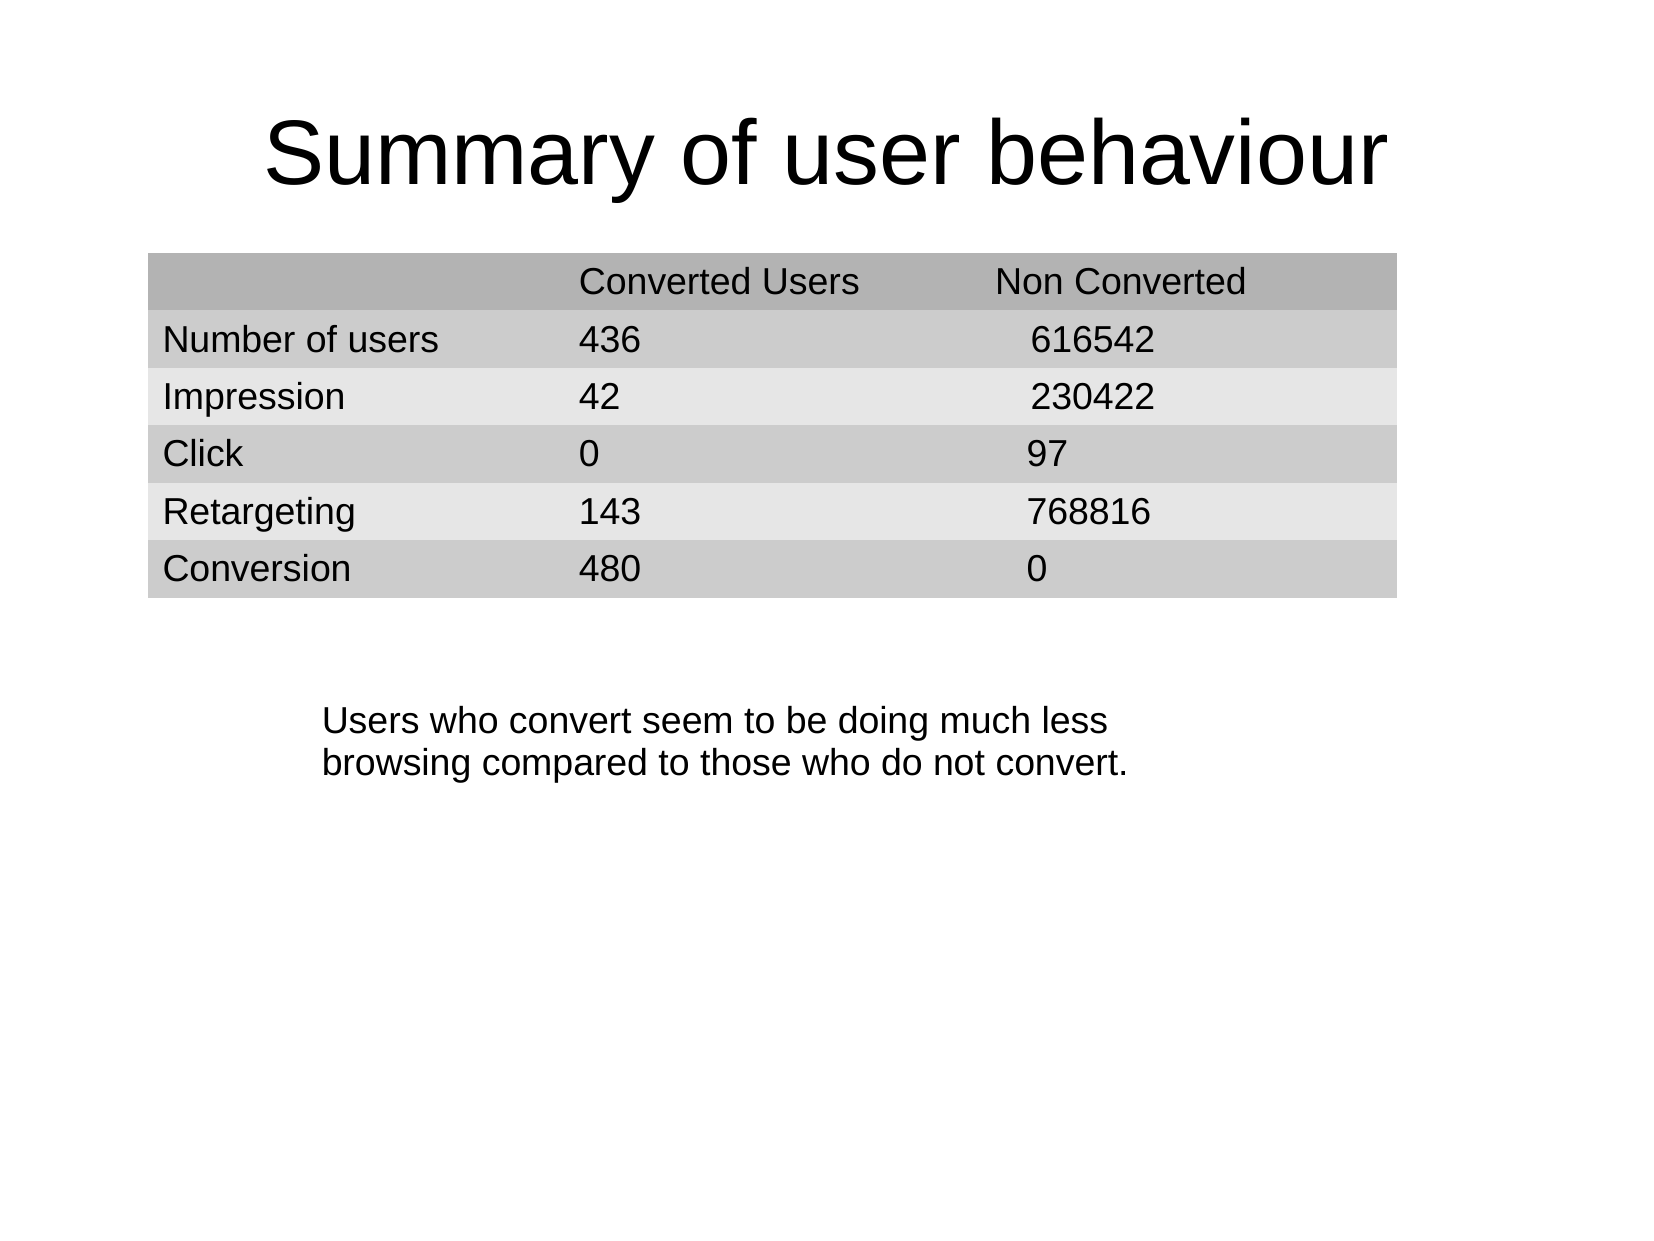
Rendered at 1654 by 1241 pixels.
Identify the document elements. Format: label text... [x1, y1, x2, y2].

text_box Users who convert seem to be doing much less browsing compared to those who do not convert. [307, 692, 1264, 792]
table_cell Impression [148, 368, 564, 425]
table_cell 480 [564, 540, 980, 598]
table_cell Click [148, 425, 564, 483]
table_header Converted Users [564, 253, 980, 310]
table_cell 230422 [980, 368, 1397, 425]
table_cell 436 [564, 310, 980, 368]
table_cell Number of users [148, 310, 564, 368]
table_cell 143 [564, 483, 980, 540]
table_cell 42 [564, 368, 980, 425]
table_header Non Converted [980, 253, 1397, 310]
table_cell Conversion [148, 540, 564, 598]
table_cell 0 [980, 540, 1397, 598]
table_cell 0 [564, 425, 980, 483]
table_cell 768816 [980, 483, 1397, 540]
table_cell 97 [980, 425, 1397, 483]
table_cell 616542 [980, 310, 1397, 368]
title Summary of user behaviour [82, 49, 1571, 257]
table_header [148, 253, 564, 310]
table_cell Retargeting [148, 483, 564, 540]
